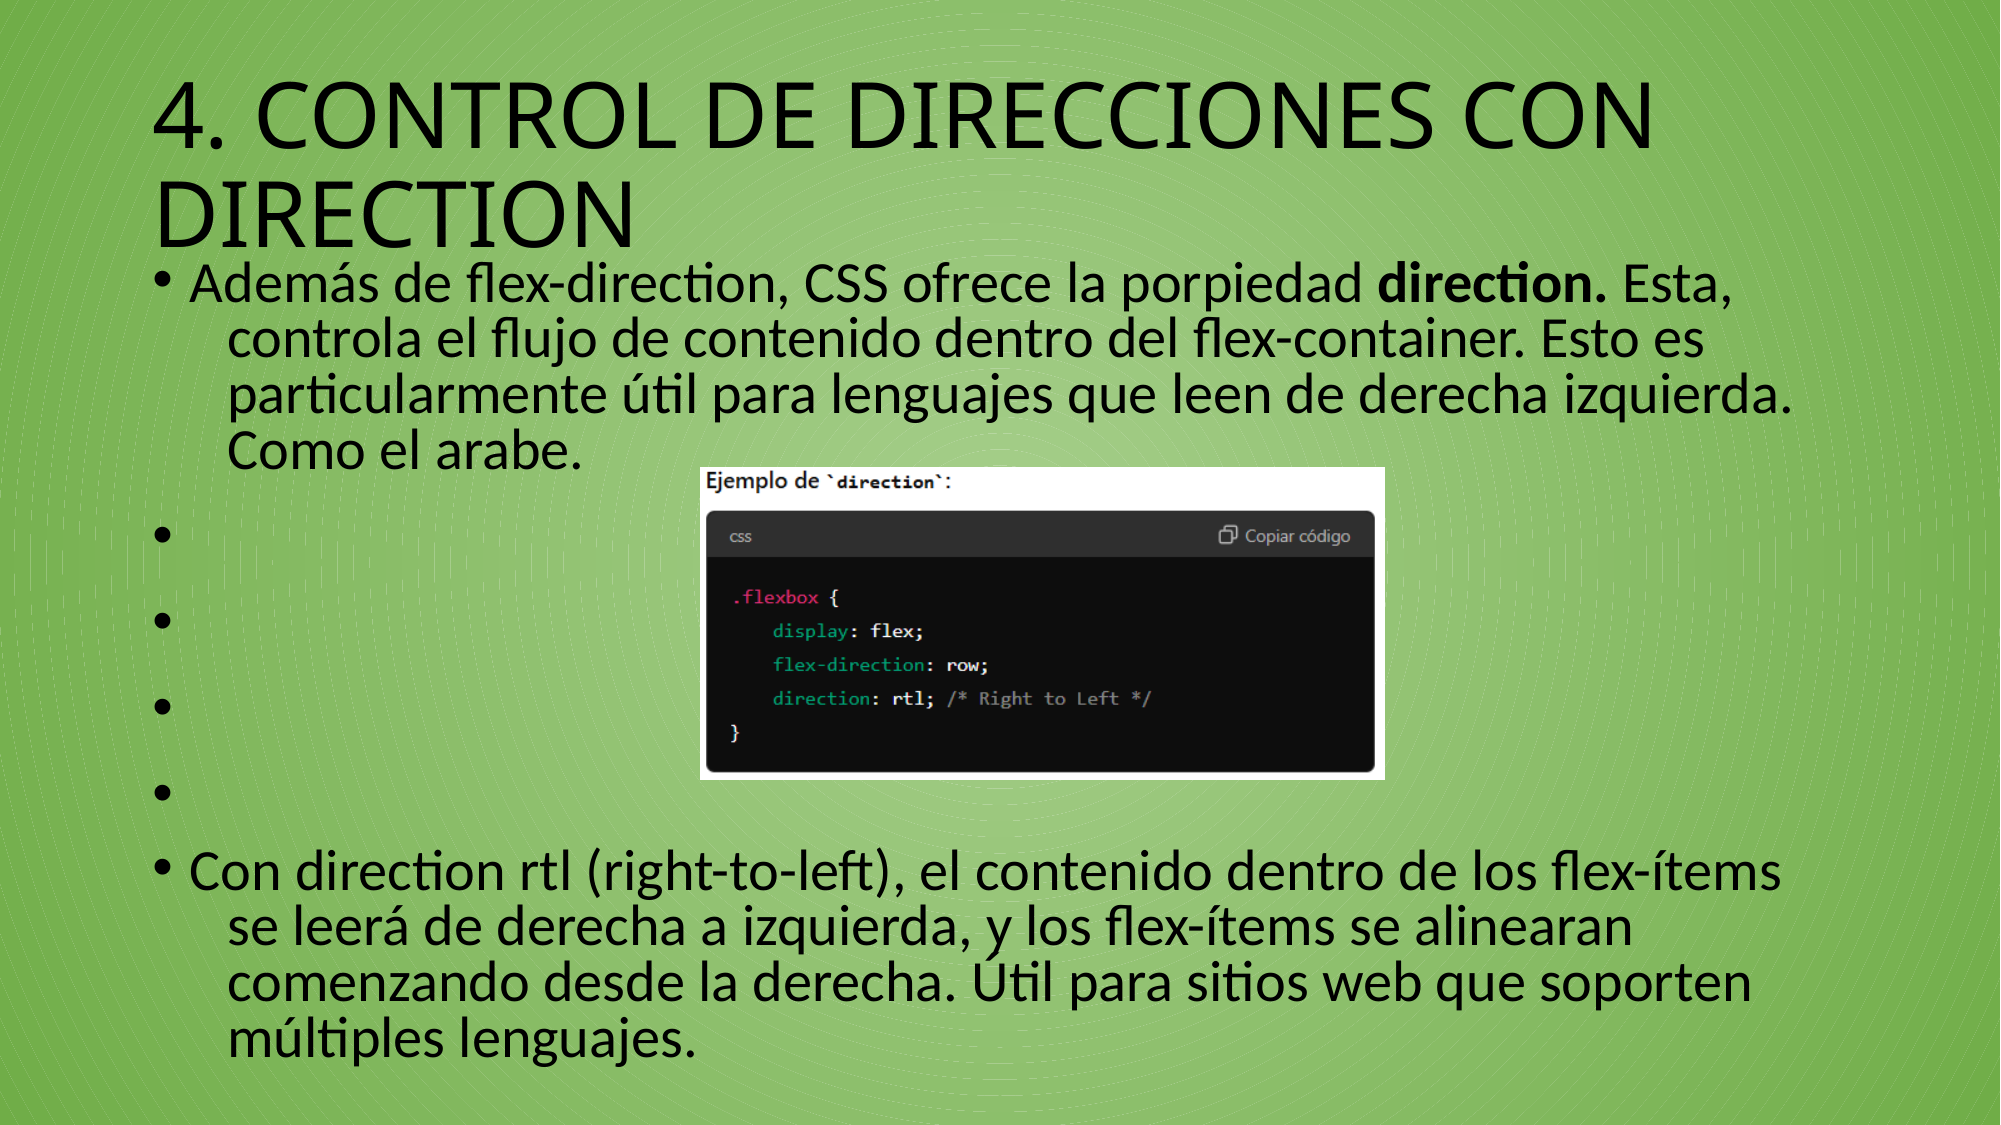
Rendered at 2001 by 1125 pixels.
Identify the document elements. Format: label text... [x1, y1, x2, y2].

picture [700, 467, 1385, 780]
list Además de flex-direction, CSS ofrece la porpiedad direction. Esta, controla el flujo de contenido dentro del flex-container. Esto es particularmente útil para lenguajes que leen de derecha izquierda. Como el arabe. Con direction rtl (right-to-left), el contenido dentro de los flex-ítems se leerá de derecha a izquierda, y los flex-ítems se alinearan comenzando desde la derecha. Útil para sitios web que soporten múltiples lenguajes. [137, 249, 1863, 1125]
title 4. CONTROL DE DIRECCIONES CON DIRECTION [137, 59, 1863, 249]
